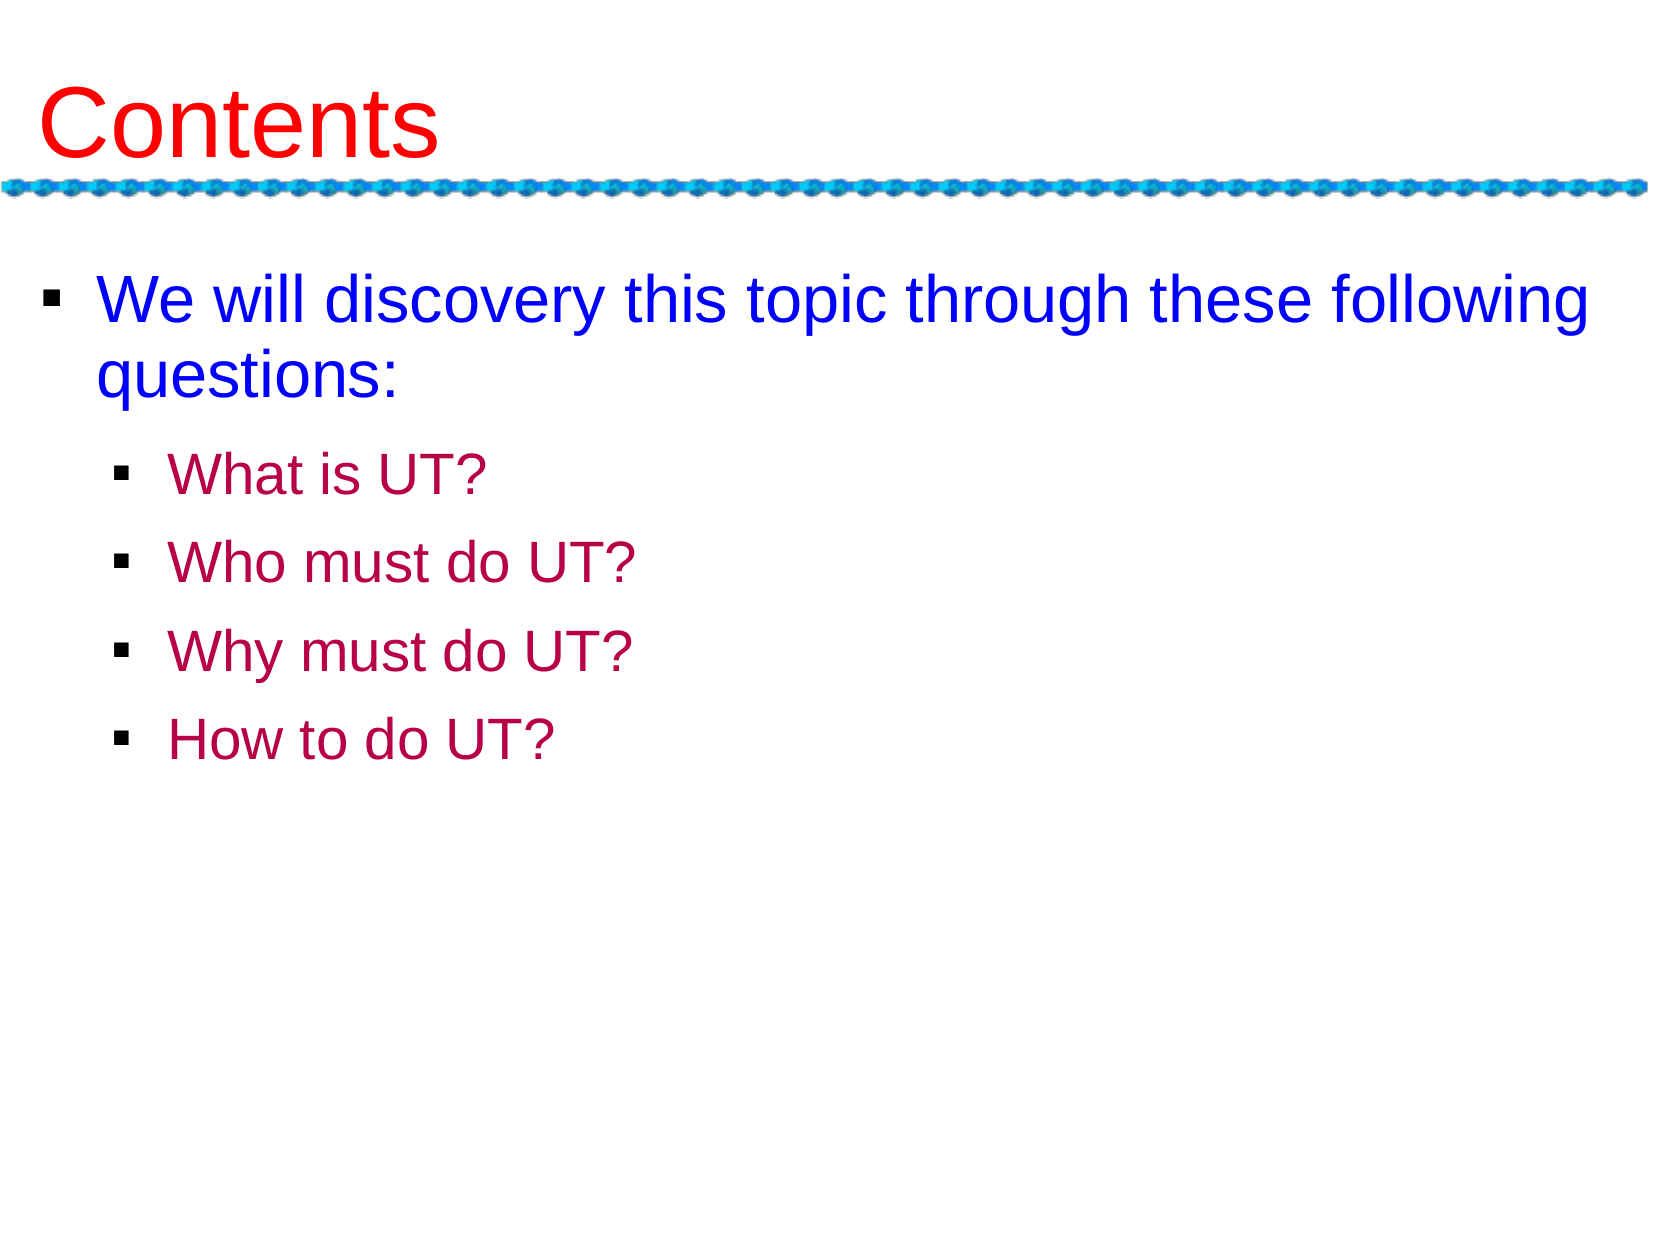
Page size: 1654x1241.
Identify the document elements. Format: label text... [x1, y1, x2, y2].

title Contents [37, 37, 1651, 207]
picture [0, 178, 37, 199]
list We will discovery this topic through these following questions: What is UT? Who must do UT? Why must do UT? How to do UT? [25, 262, 1639, 1163]
